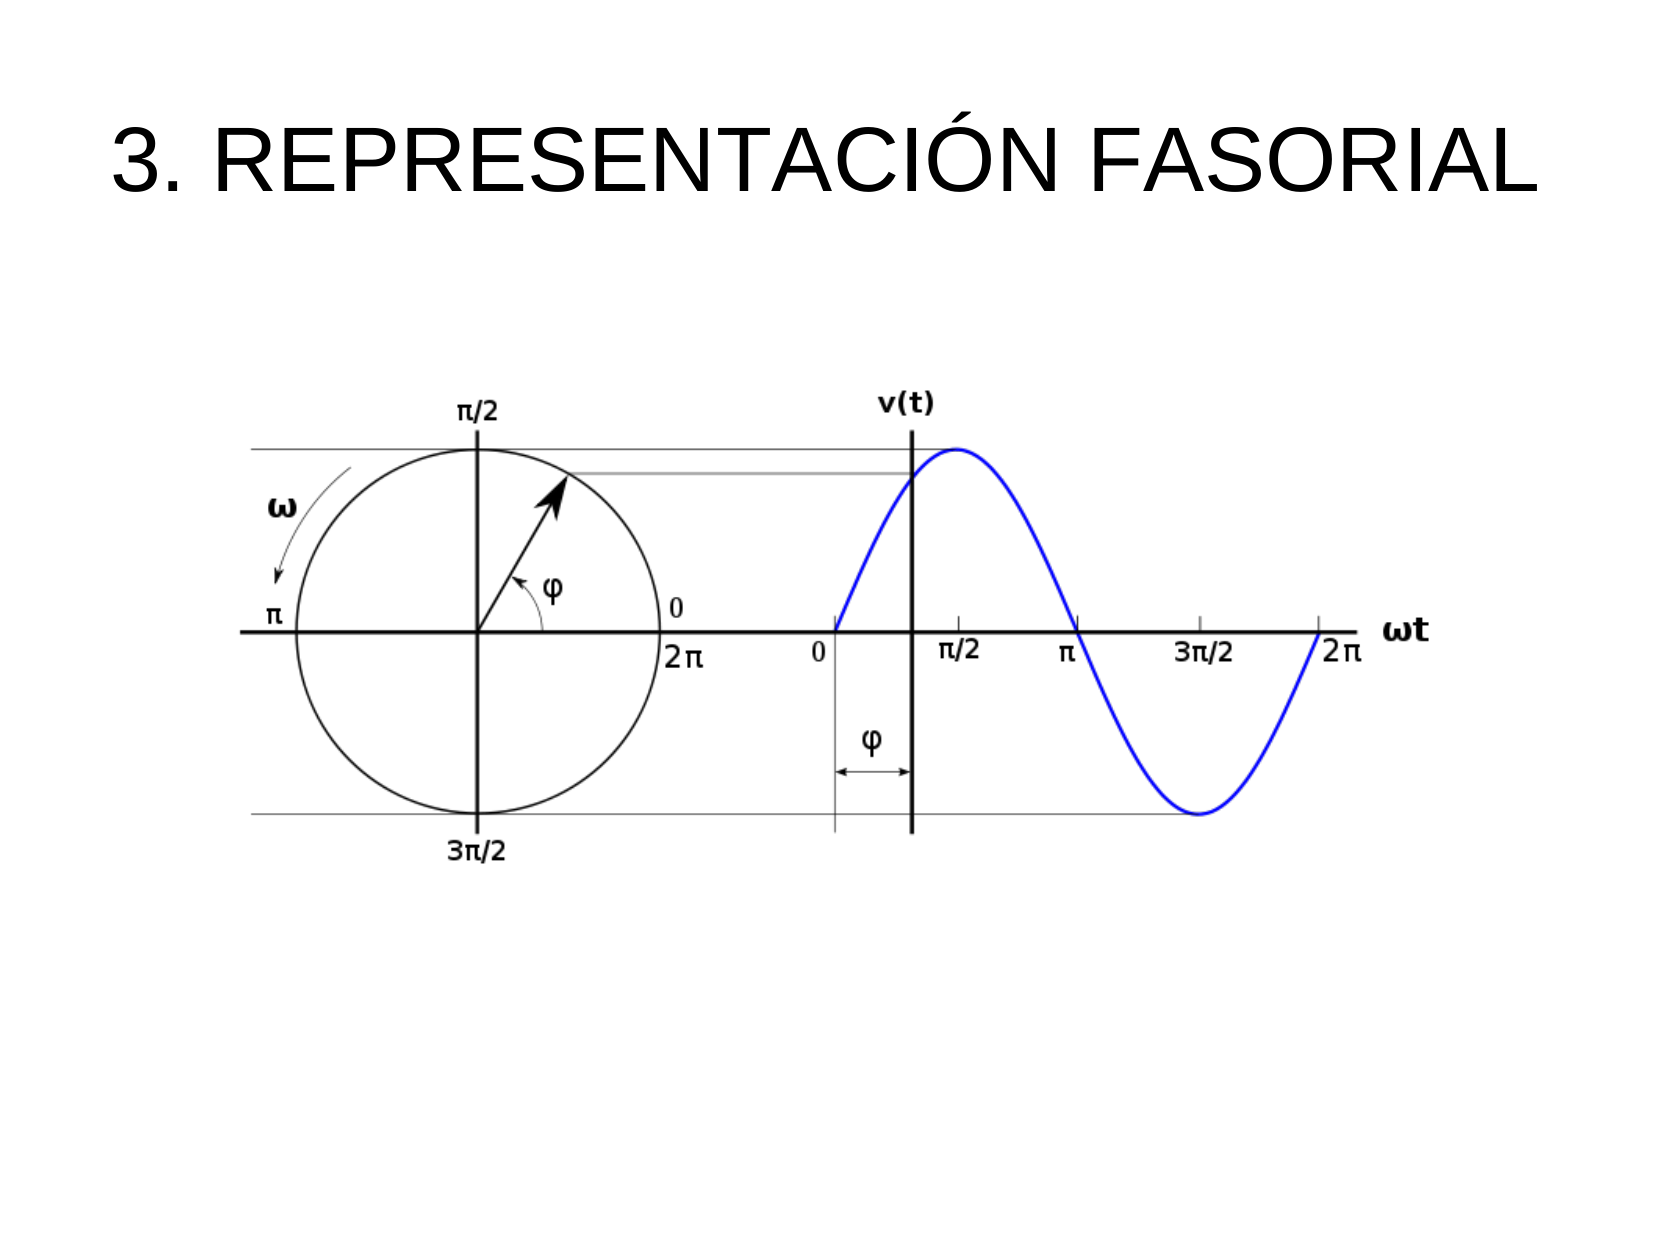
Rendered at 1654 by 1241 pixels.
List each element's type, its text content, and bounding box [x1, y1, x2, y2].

picture [206, 383, 1457, 870]
title 3. REPRESENTACIÓN FASORIAL [82, 38, 1571, 268]
